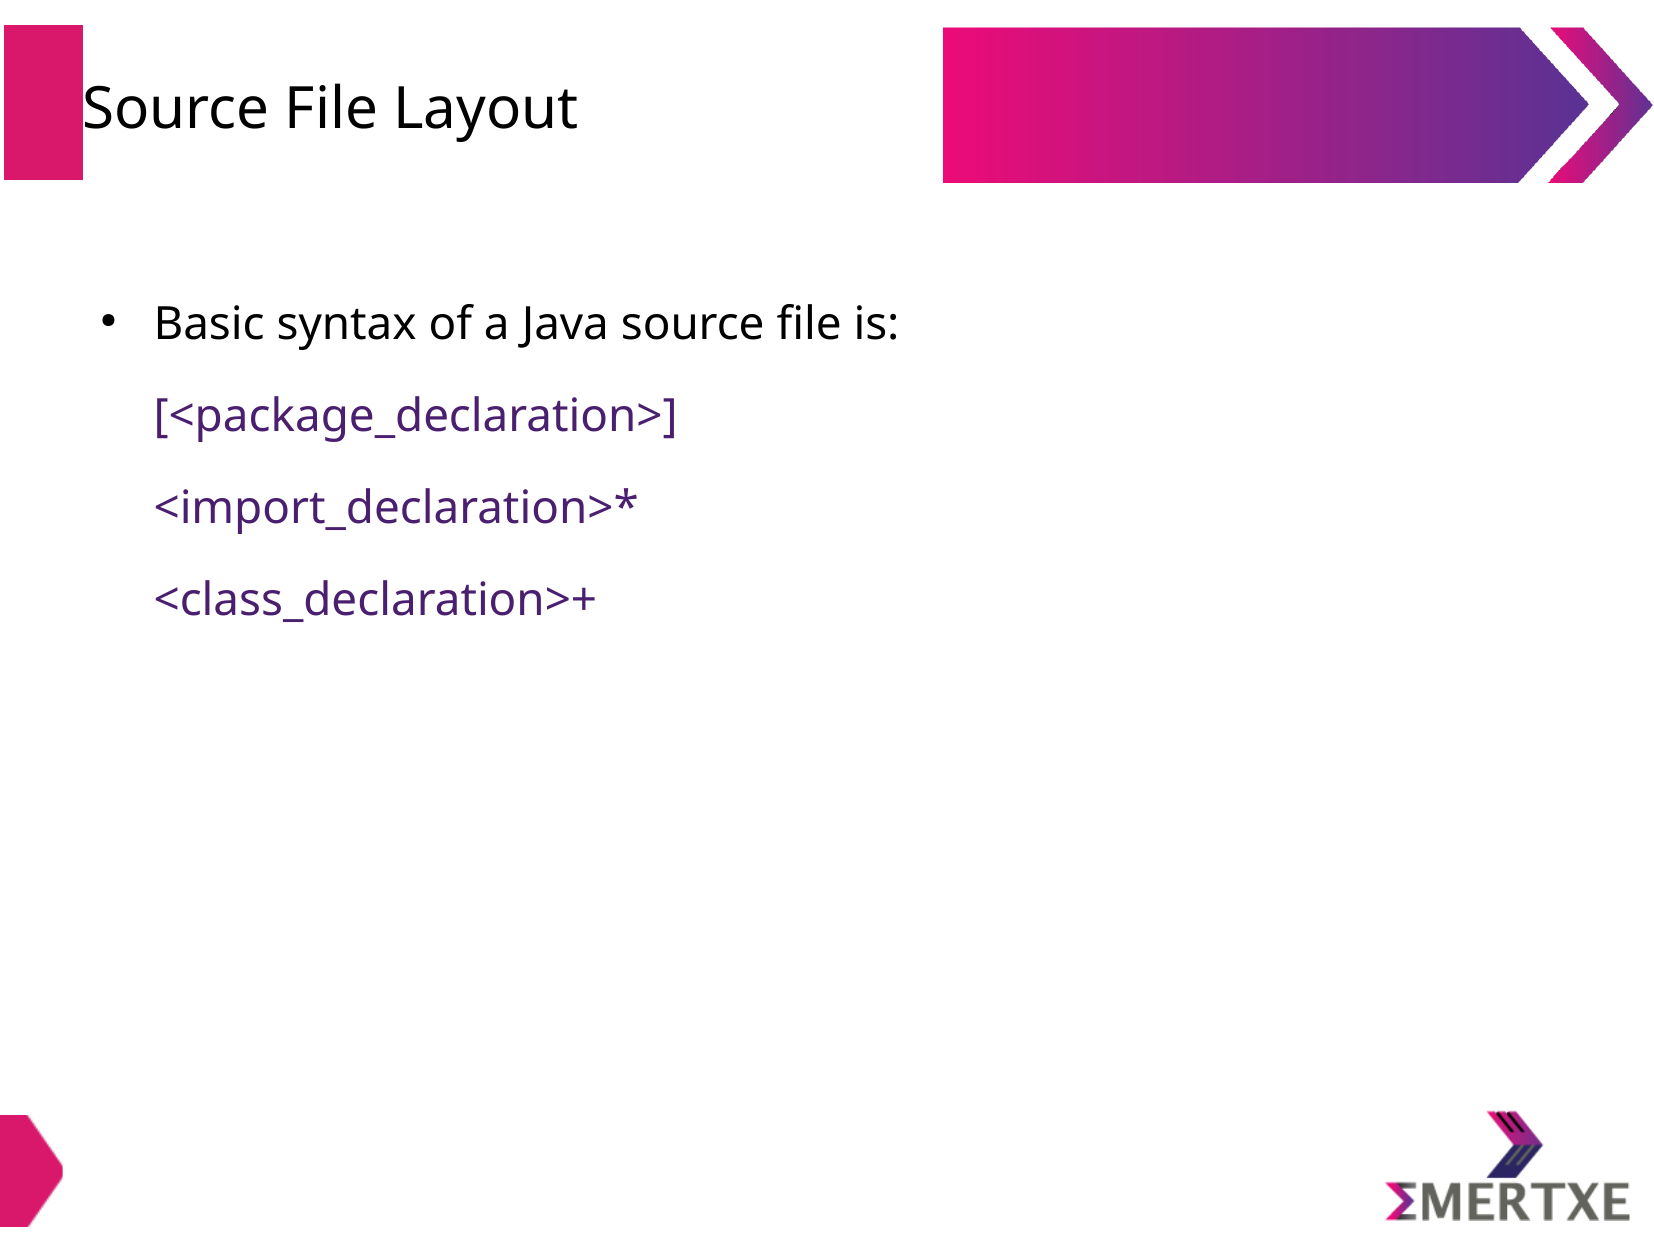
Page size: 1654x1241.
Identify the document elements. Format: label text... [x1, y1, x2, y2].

picture [1385, 1107, 1631, 1221]
list Basic syntax of a Java source file is: [<package_declaration>] <import_declaration>* <class_declaration>+ [82, 290, 1571, 1010]
title Source File Layout [82, 2, 1571, 210]
picture [1571, 27, 1653, 183]
